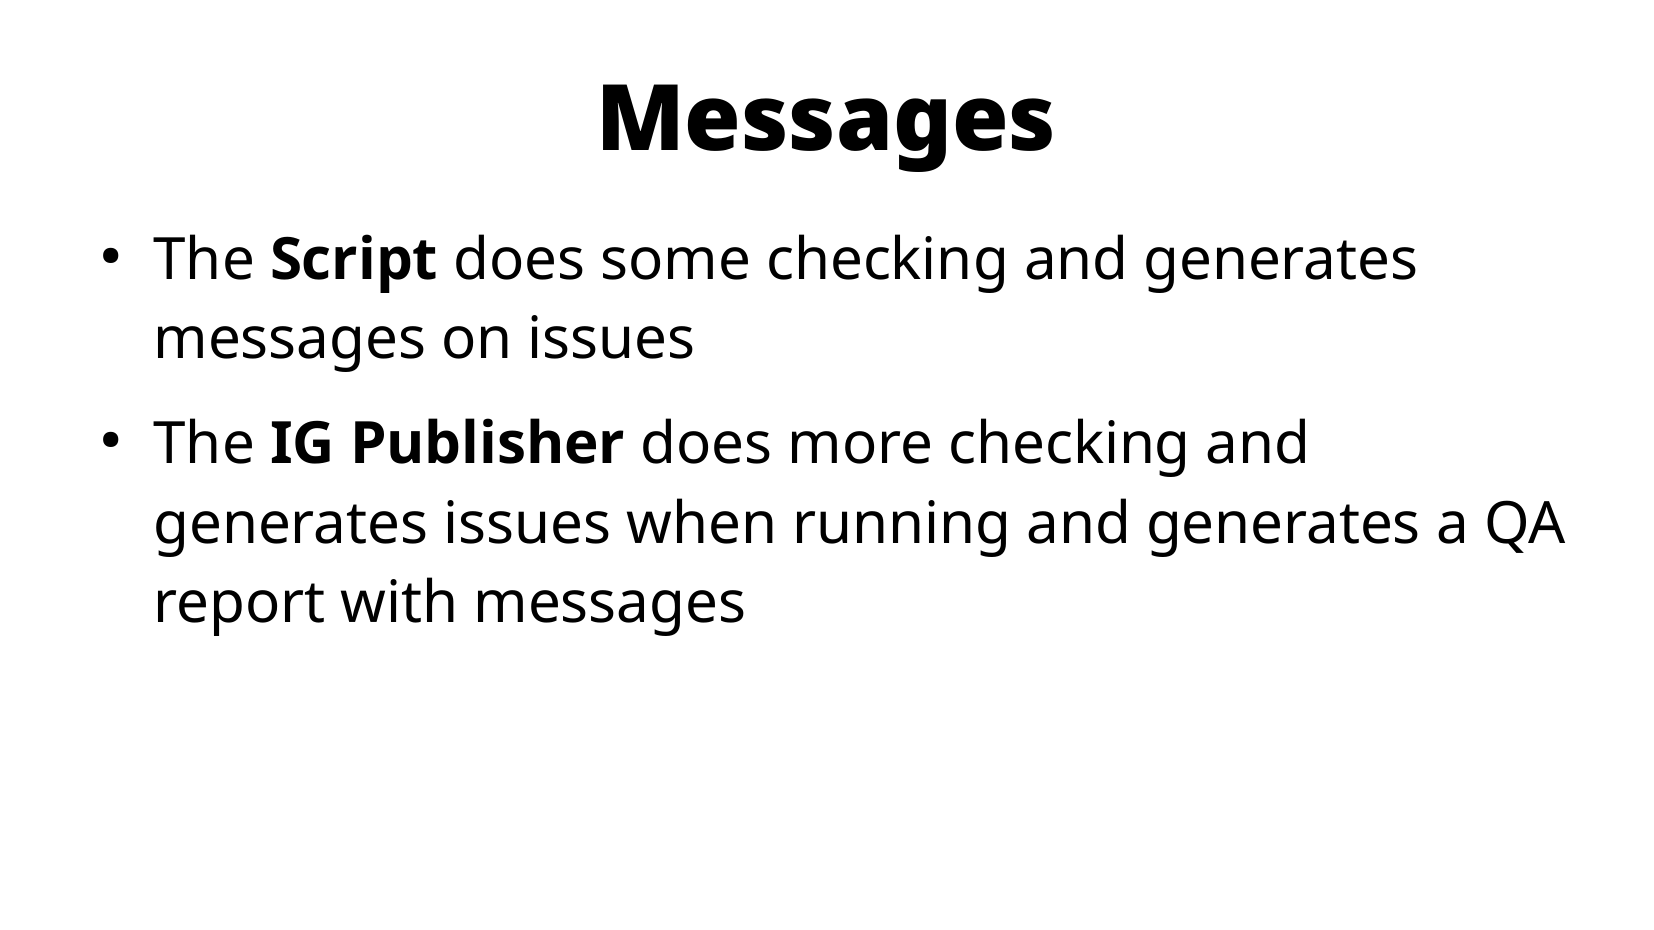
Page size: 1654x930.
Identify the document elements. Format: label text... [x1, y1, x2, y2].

title Messages [82, 37, 1571, 193]
list The Script does some checking and generates messages on issues The IG Publisher does more checking and generates issues when running and generates a QA report with messages [82, 217, 1571, 757]
